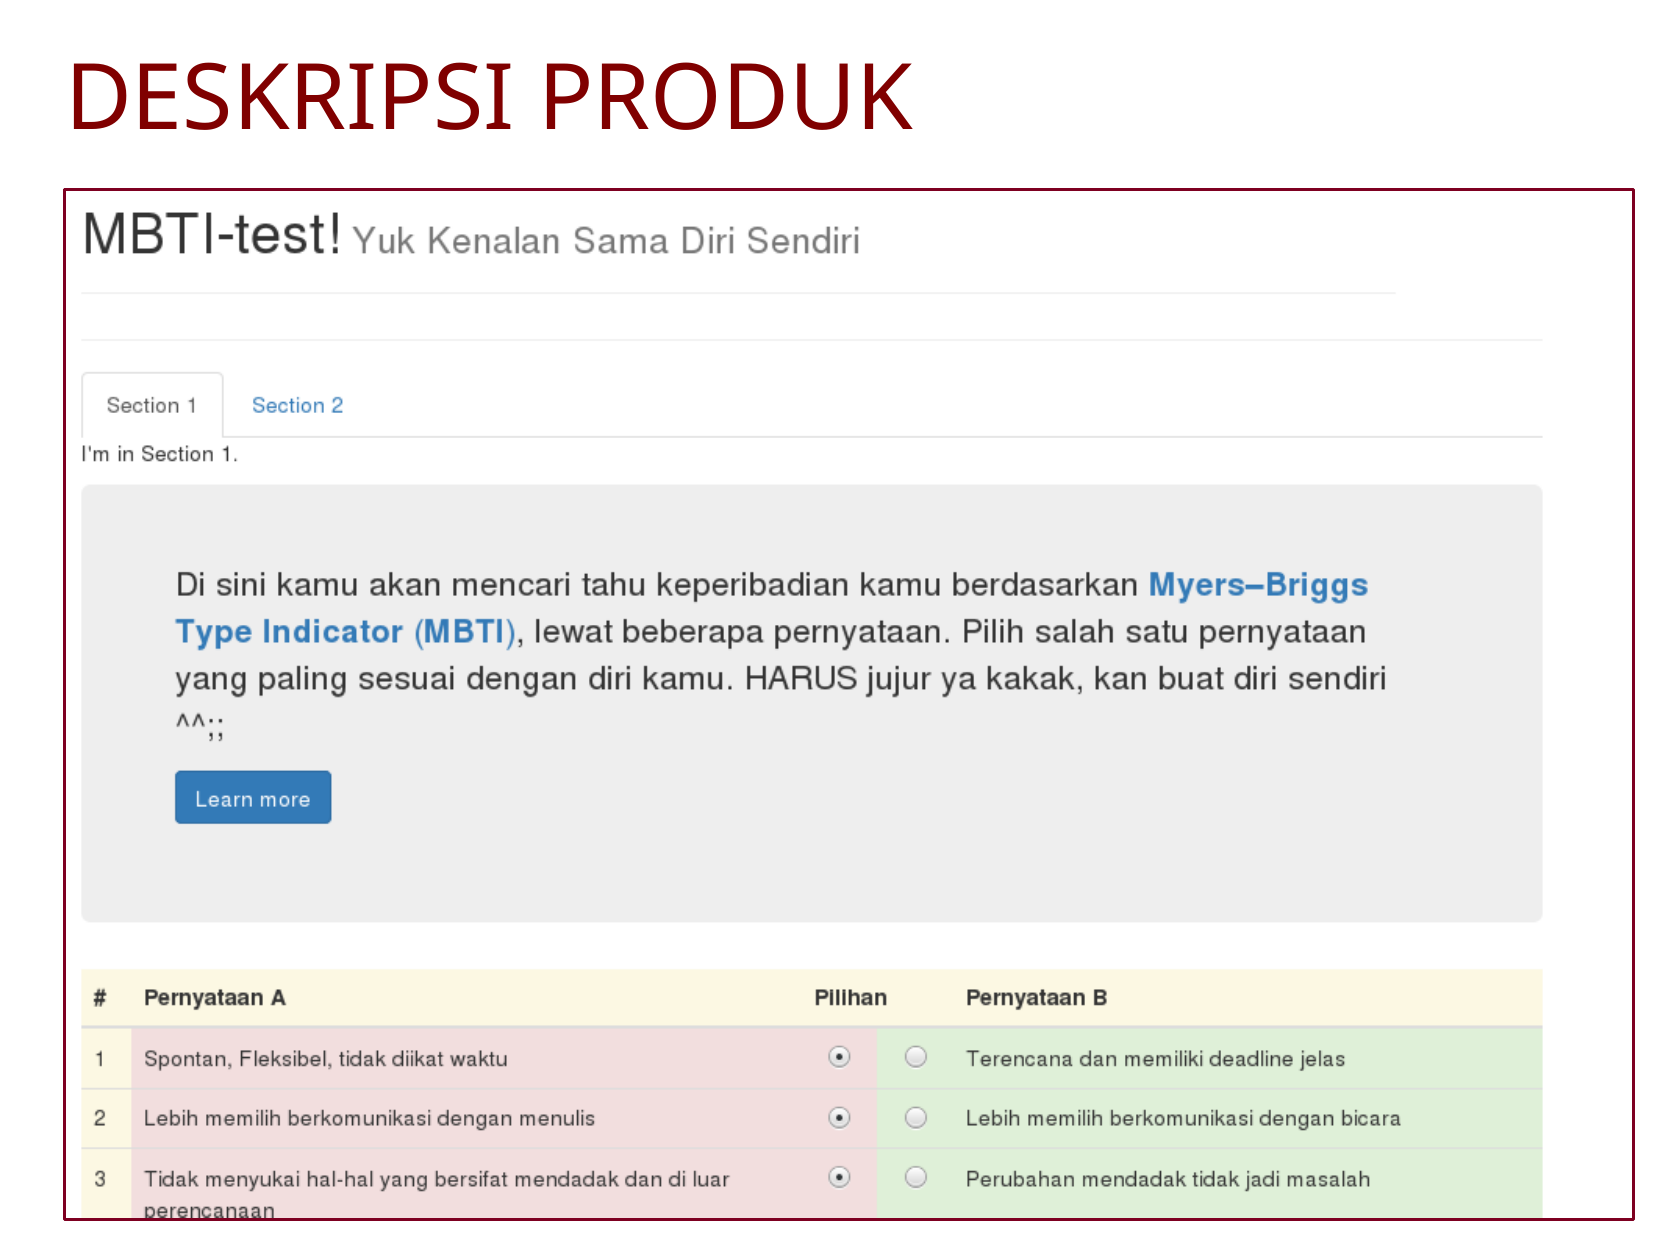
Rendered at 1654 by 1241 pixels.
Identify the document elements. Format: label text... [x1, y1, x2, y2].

title DESKRIPSI PRODUK [64, 0, 1554, 198]
picture [66, 191, 1632, 1218]
